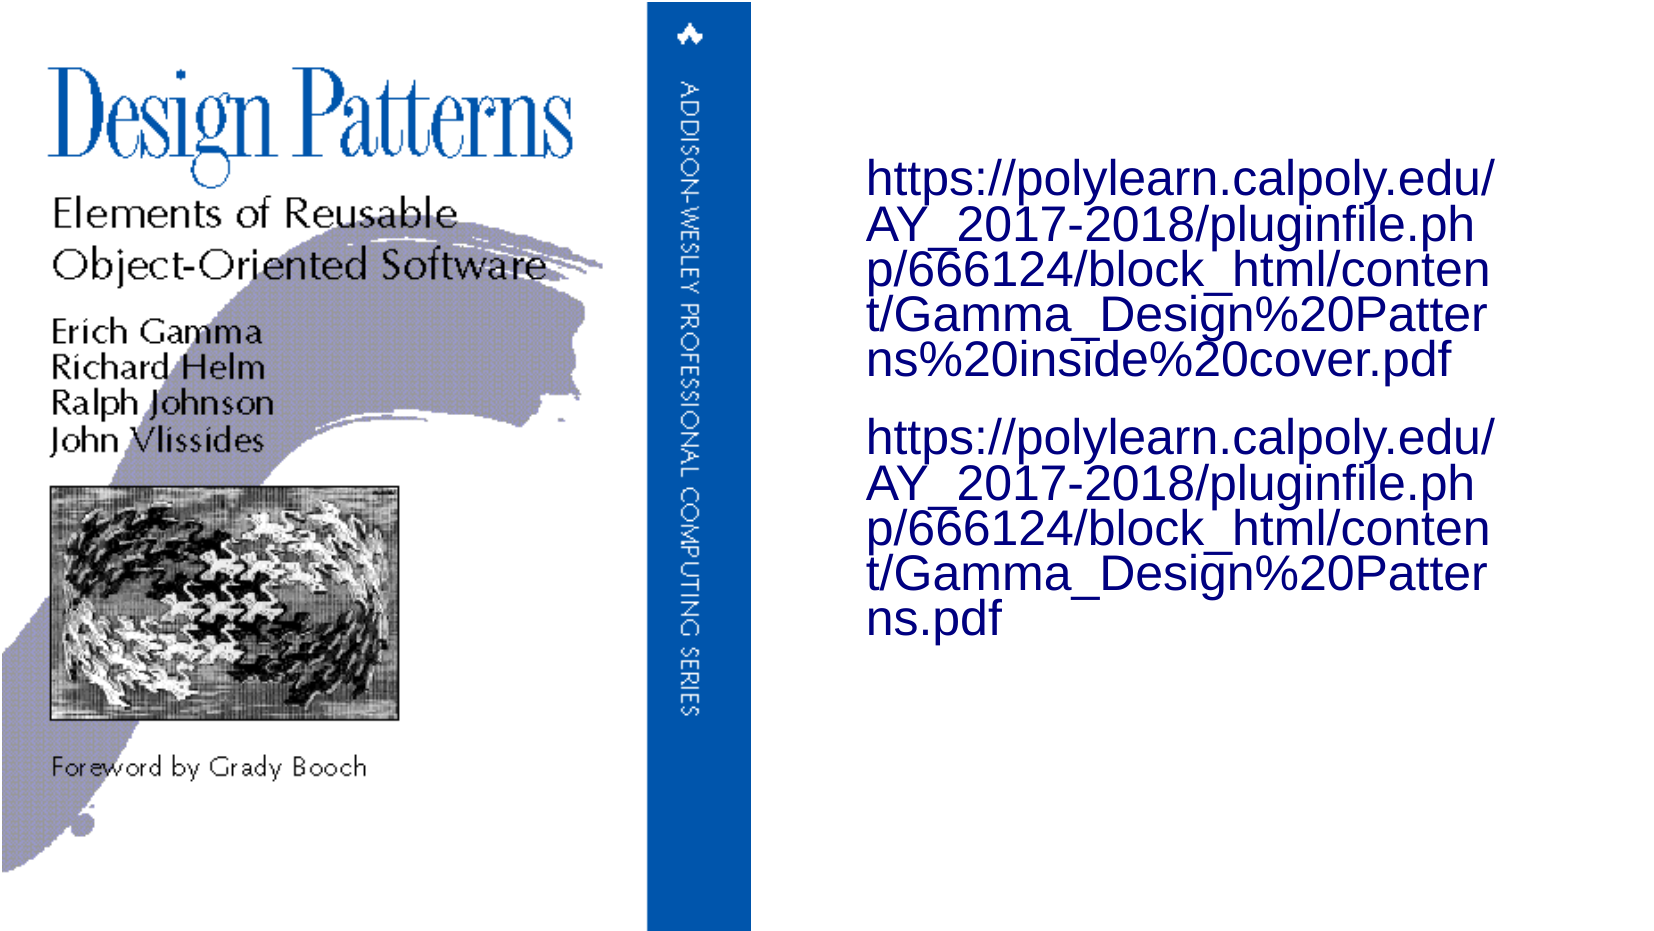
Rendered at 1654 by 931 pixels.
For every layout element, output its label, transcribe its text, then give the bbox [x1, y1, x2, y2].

picture [2, 2, 751, 931]
list https://polylearn.calpoly.edu/AY_2017-2018/pluginfile.php/666124/block_html/content/Gamma_Design%20Patterns%20inside%20cover.pdf https://polylearn.calpoly.edu/AY_2017-2018/pluginfile.php/666124/block_html/content/Gamma_Design%20Patterns.pdf [795, 150, 1496, 691]
